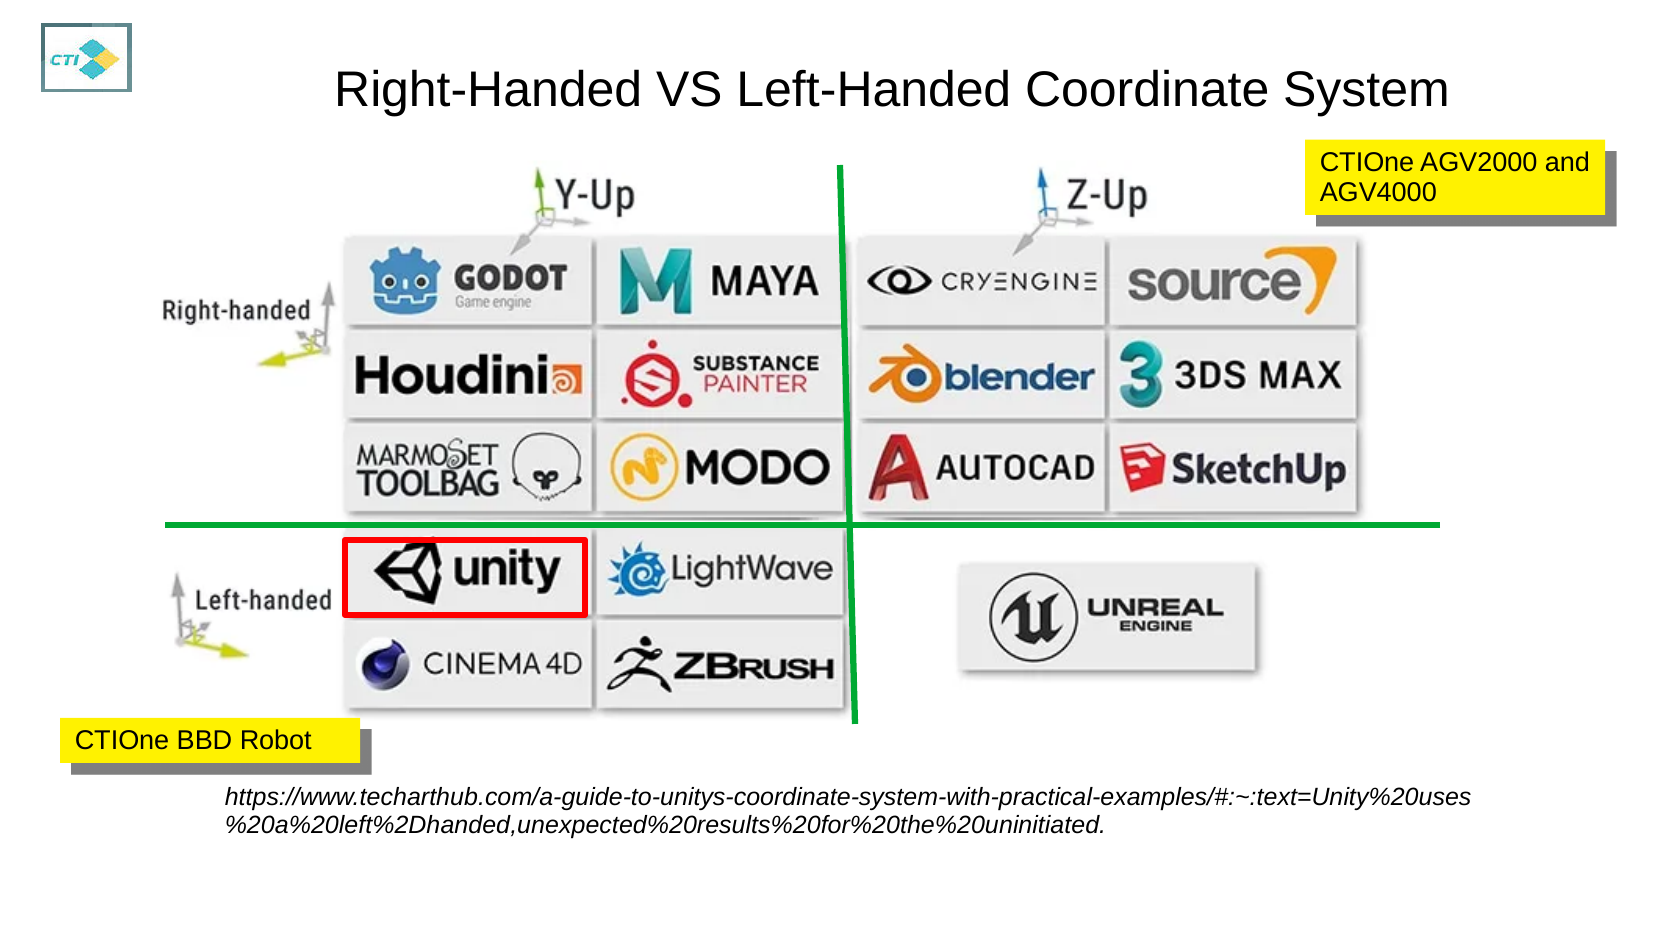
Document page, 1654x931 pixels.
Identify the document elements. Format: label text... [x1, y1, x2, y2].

text_box https://www.techarthub.com/a-guide-to-unitys-coordinate-system-with-practical-examples/#:~:text=Unity%20uses%20a%20left%2Dhanded,unexpected%20results%20for%20the%20uninitiated. [210, 775, 1516, 886]
picture [41, 23, 132, 92]
text_box CTIOne AGV2000 and AGV4000 [1305, 139, 1606, 215]
picture [134, 139, 1382, 724]
text_box Right-Handed VS Left-Handed Coordinate System [150, 30, 1635, 130]
text_box CTIOne BBD Robot [60, 717, 361, 763]
picture [853, 528, 1382, 724]
